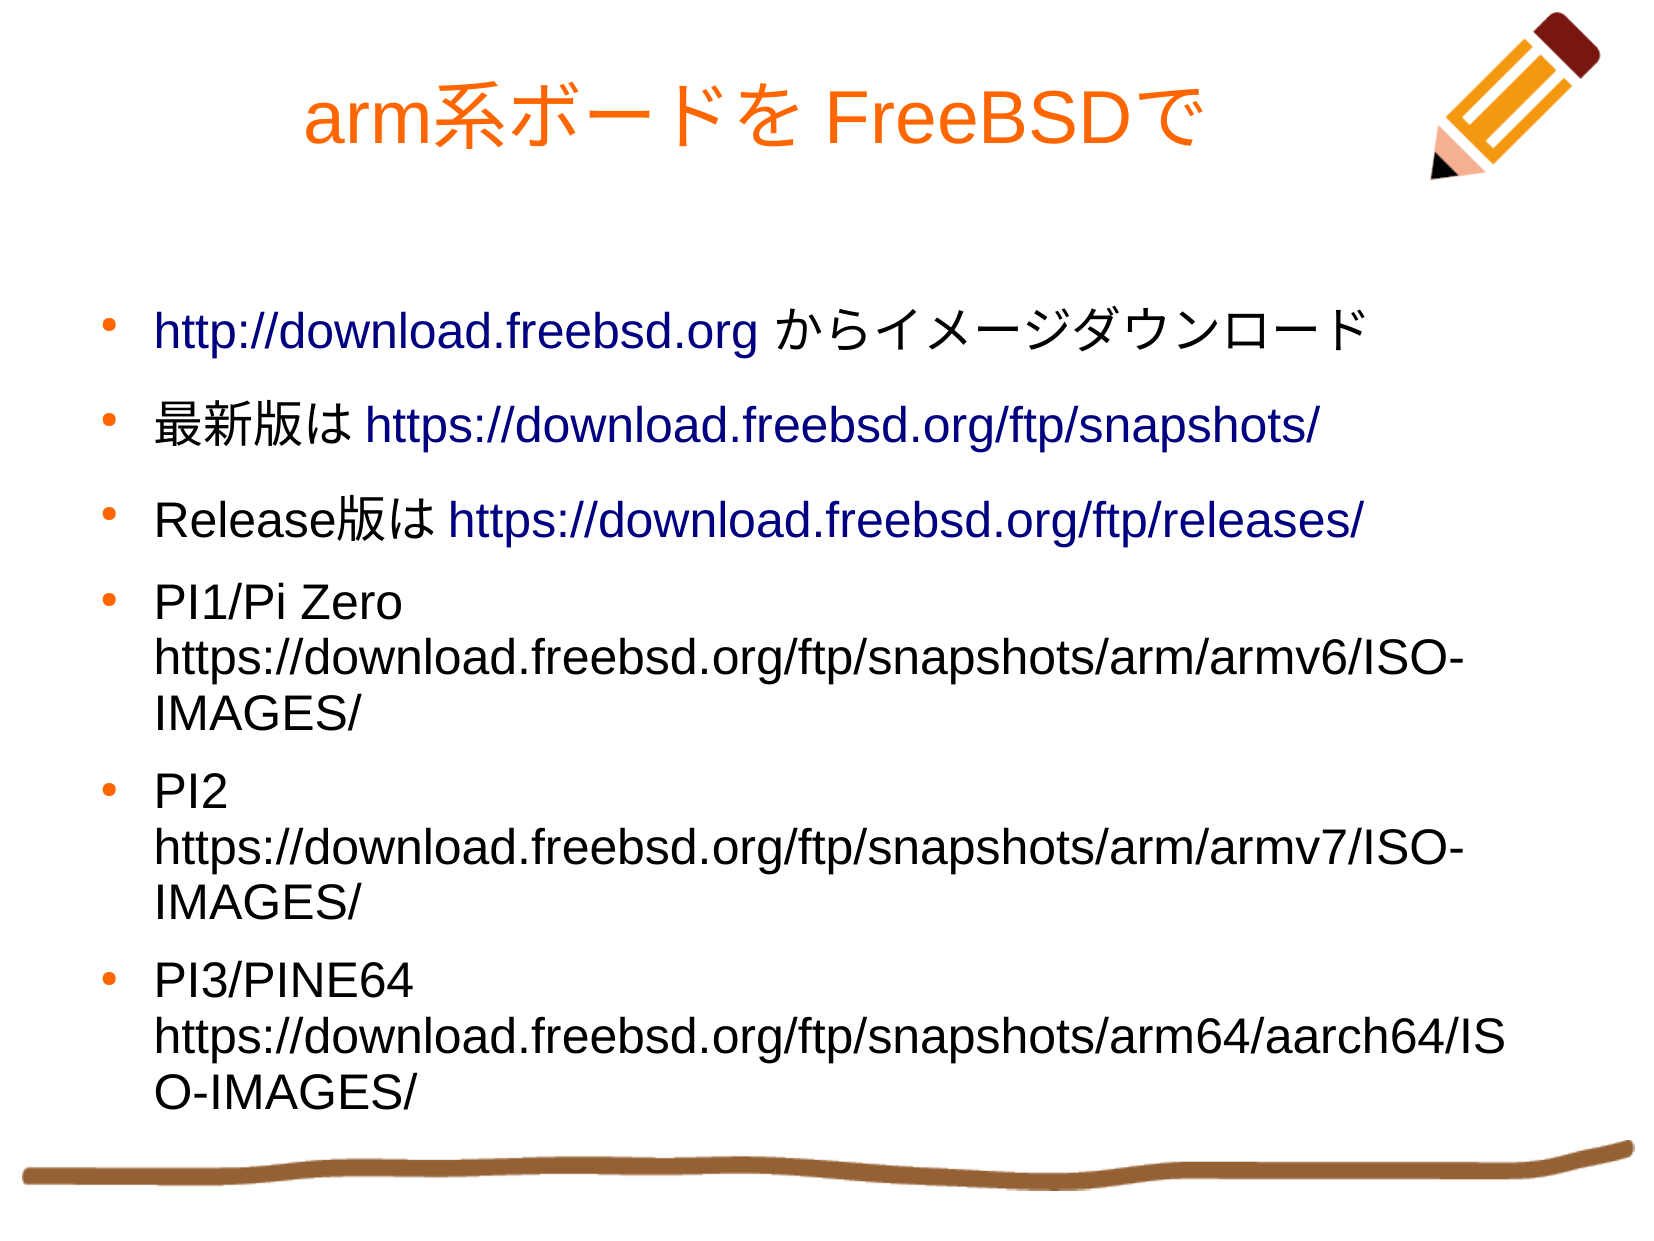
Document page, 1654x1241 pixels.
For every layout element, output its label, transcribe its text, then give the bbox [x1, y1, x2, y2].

picture [22, 1140, 1635, 1191]
picture [1430, 12, 1601, 181]
list http://download.freebsd.org からイメージダウンロード 最新版は https://download.freebsd.org/ftp/snapshots/ Release版は https://download.freebsd.org/ftp/releases/ PI1/Pi Zero https://download.freebsd.org/ftp/snapshots/arm/armv6/ISO-IMAGES/ PI2 https://download.freebsd.org/ftp/snapshots/arm/armv7/ISO-IMAGES/ PI3/PINE64 https://download.freebsd.org/ftp/snapshots/arm64/aarch64/ISO-IMAGES/ [82, 290, 1524, 1122]
title arm系ボードを FreeBSDで [82, 49, 1430, 172]
